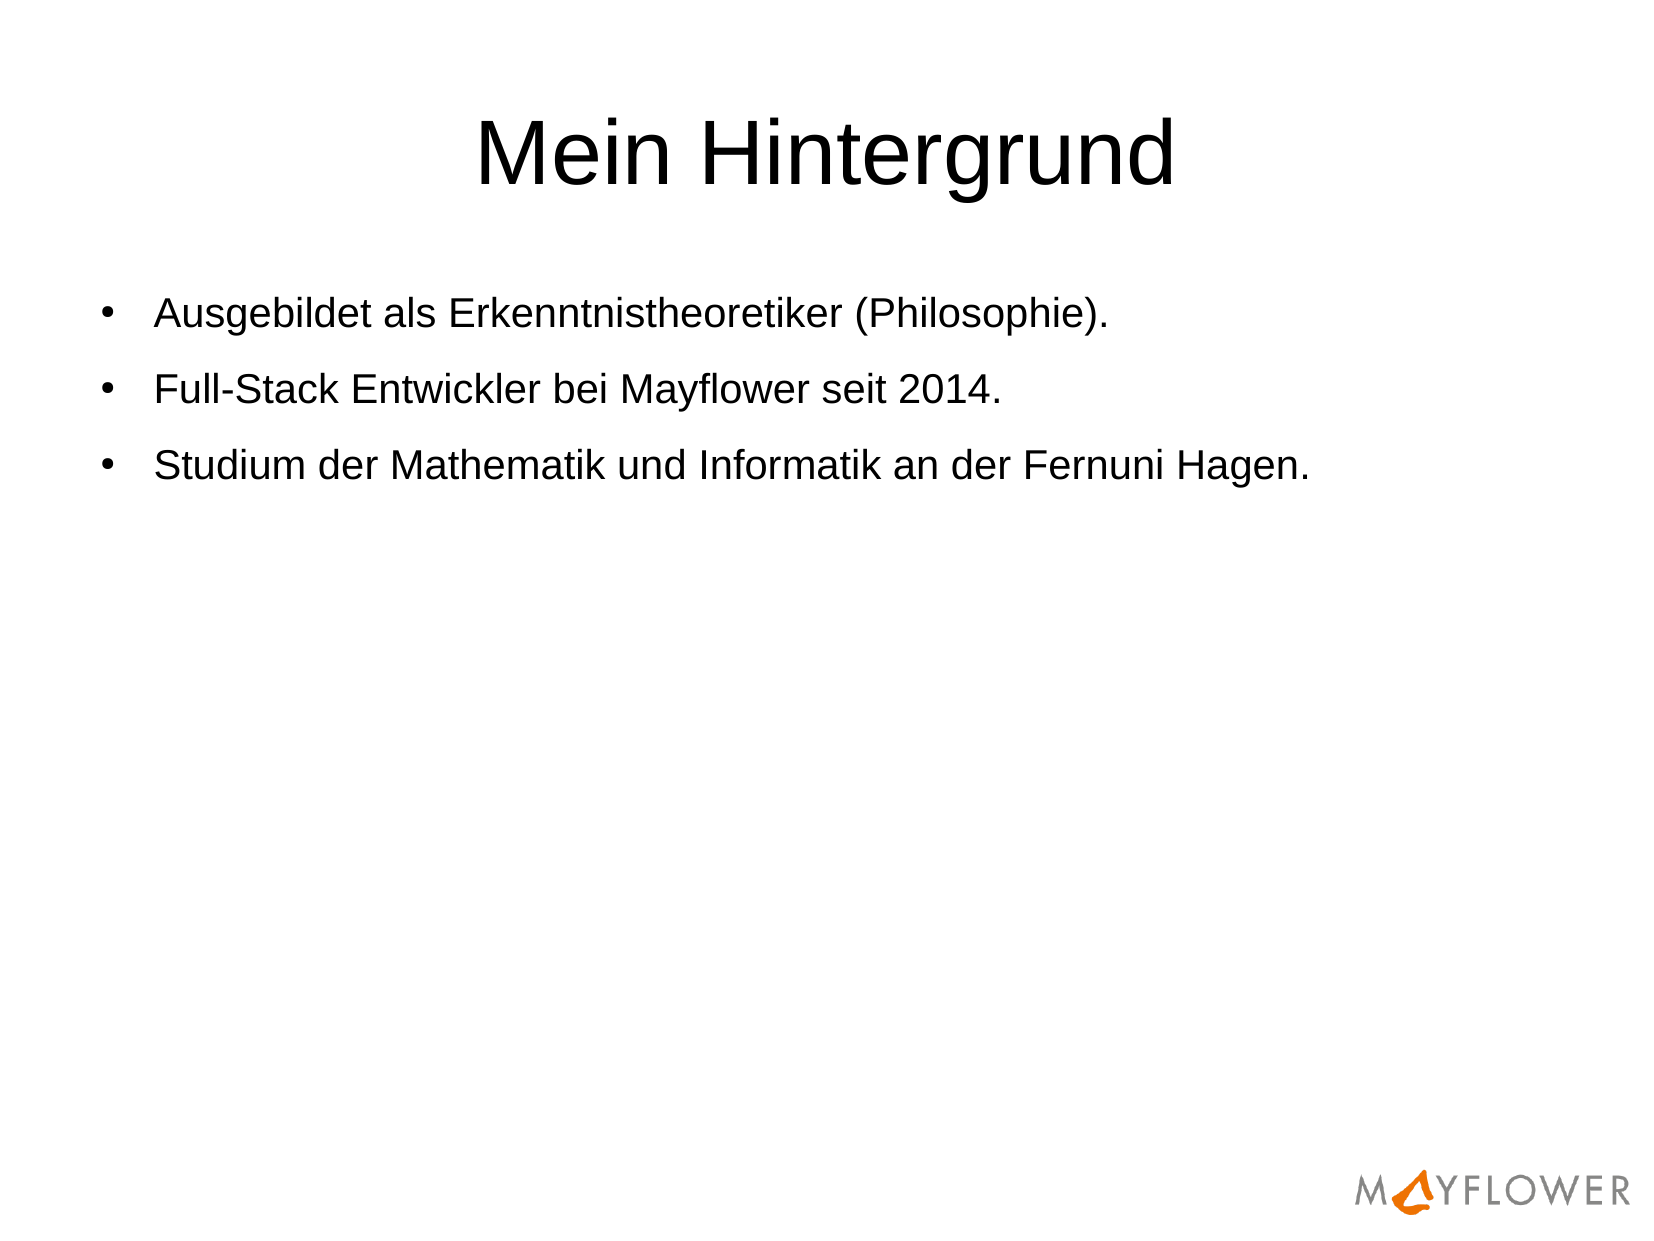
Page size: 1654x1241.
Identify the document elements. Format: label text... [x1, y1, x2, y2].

picture [1355, 1169, 1630, 1215]
title Mein Hintergrund [82, 49, 1571, 257]
list Ausgebildet als Erkenntnistheoretiker (Philosophie). Full-Stack Entwickler bei Mayflower seit 2014. Studium der Mathematik und Informatik an der Fernuni Hagen. [82, 290, 1571, 1010]
